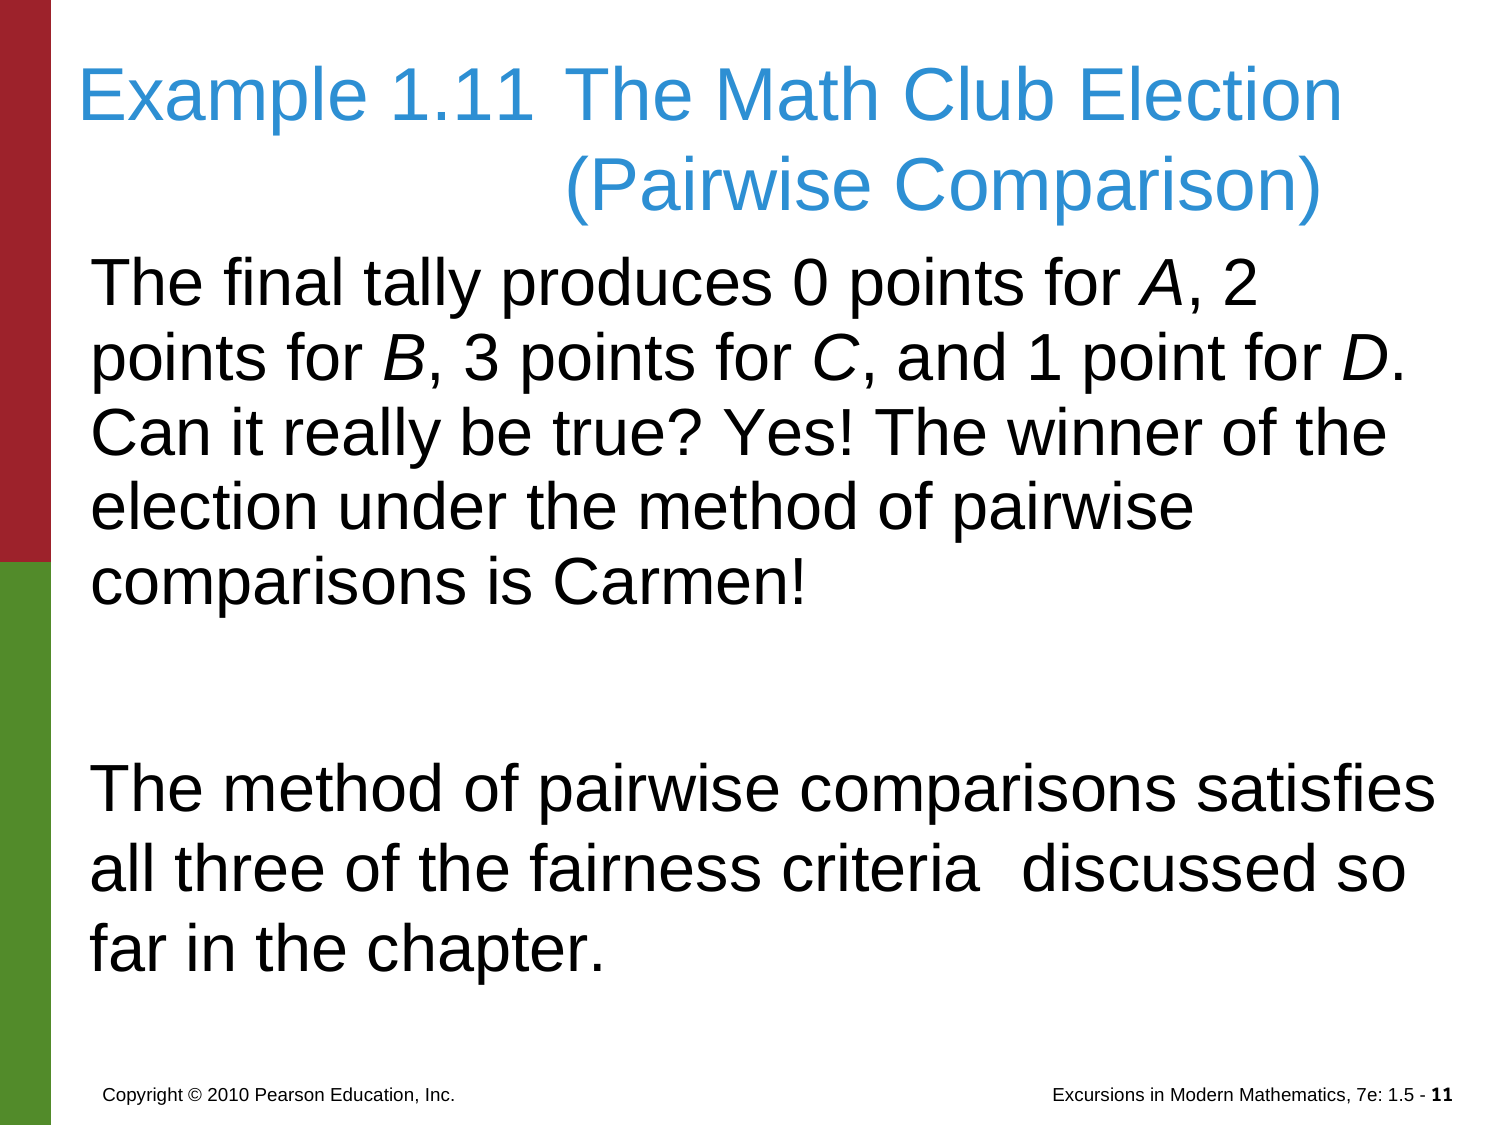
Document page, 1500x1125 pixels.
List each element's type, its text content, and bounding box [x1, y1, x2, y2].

list The final tally produces 0 points for A, 2 points for B, 3 points for C, and 1 point for D. Can it really be true? Yes! The winner of the election under the method of pairwise comparisons is Carmen! [74, 237, 1463, 663]
text_box The method of pairwise comparisons satisfies all three of the fairness criteria discussed so far in the chapter. [74, 737, 1463, 1000]
text_box Example 1.11 The Math Club Election (Pairwise Comparison) [62, 37, 1413, 233]
